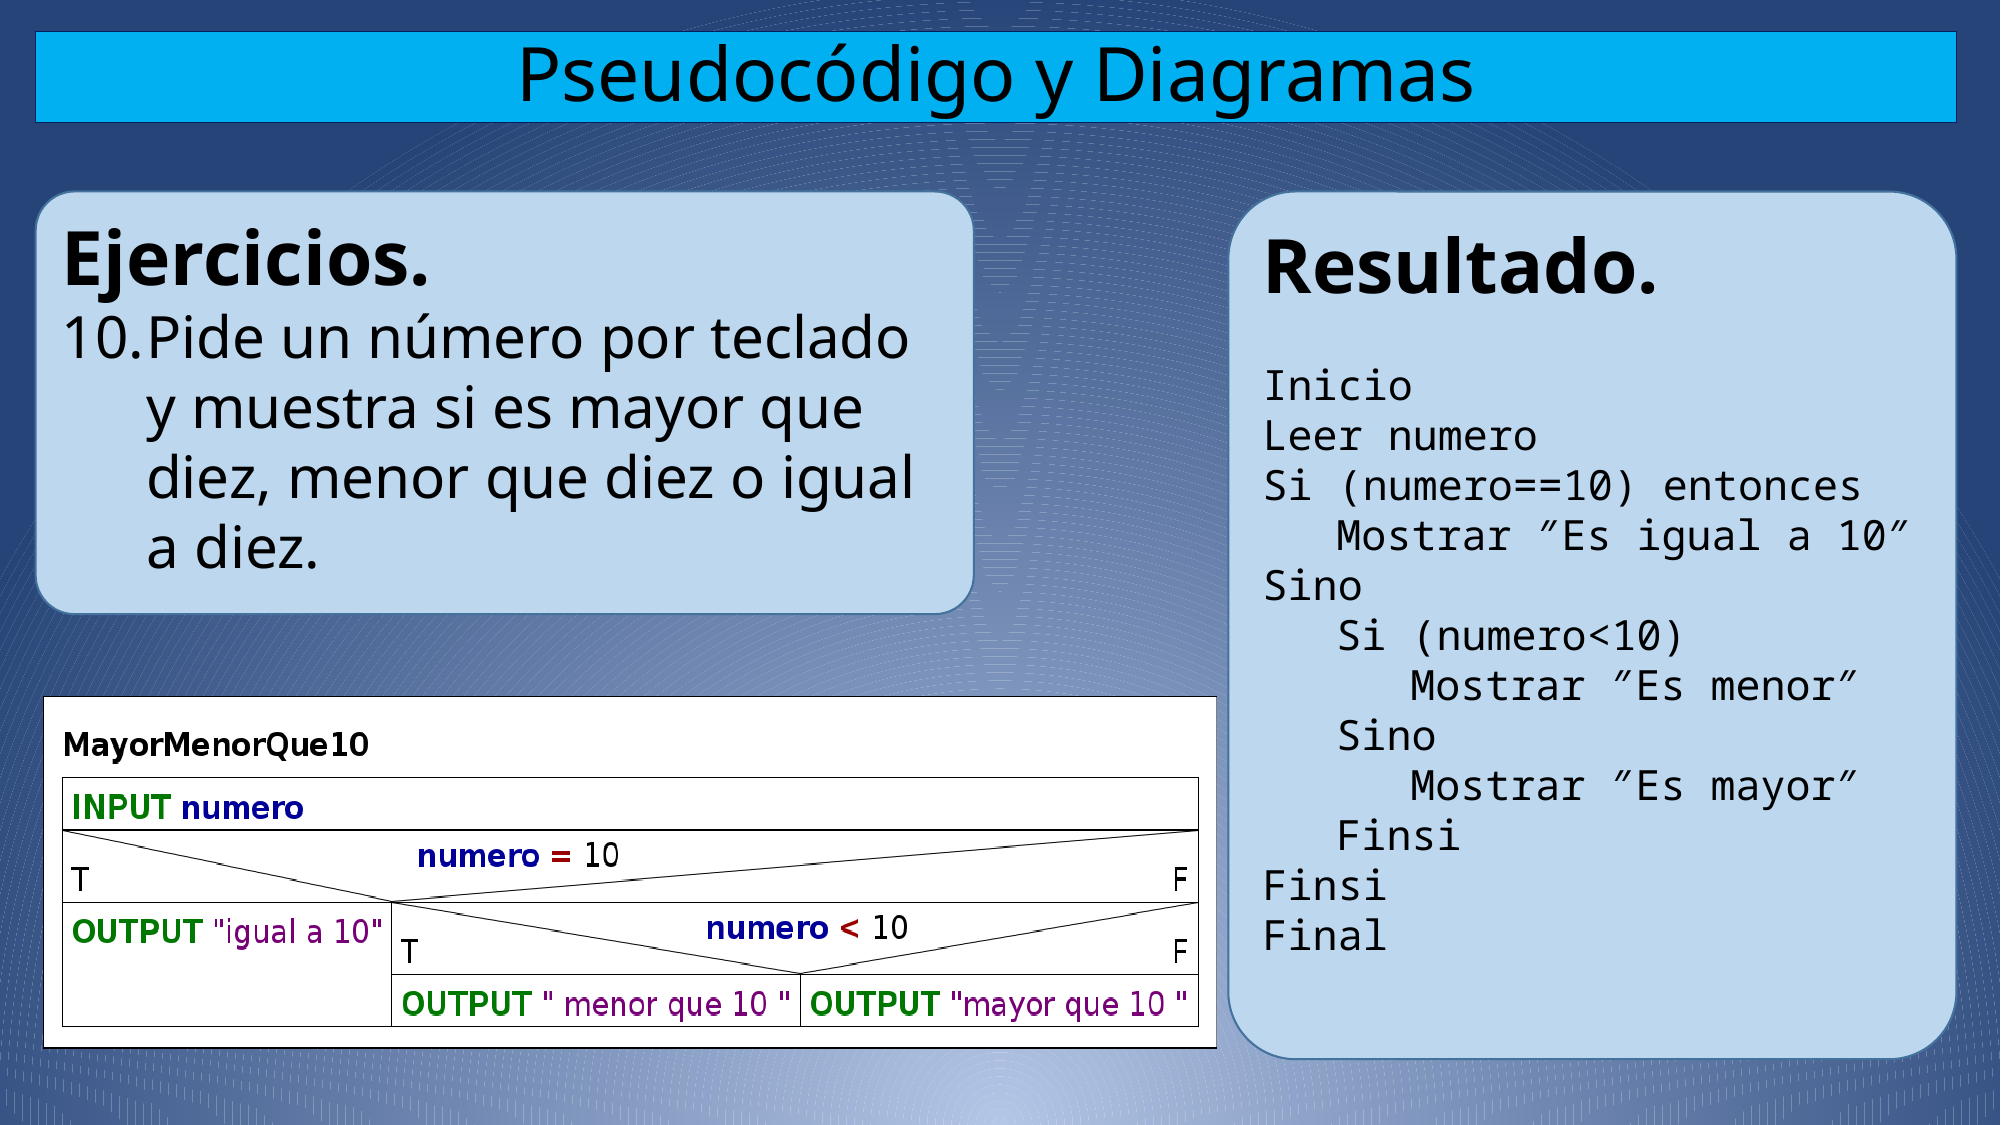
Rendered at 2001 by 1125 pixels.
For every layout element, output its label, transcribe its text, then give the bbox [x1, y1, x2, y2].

title Pseudocódigo y Diagramas [35, 31, 1957, 123]
text_box Resultado. Inicio Leer numero Si (numero==10) entonces Mostrar ″Es igual a 10″ Sino Si (numero<10) Mostrar ″Es menor″ Sino Mostrar ″Es mayor″ Finsi Finsi Final [1228, 191, 1957, 1060]
text_box Ejercicios. Pide un número por teclado y muestra si es mayor que diez, menor que diez o igual a diez. [35, 191, 974, 615]
picture [43, 696, 1217, 1049]
